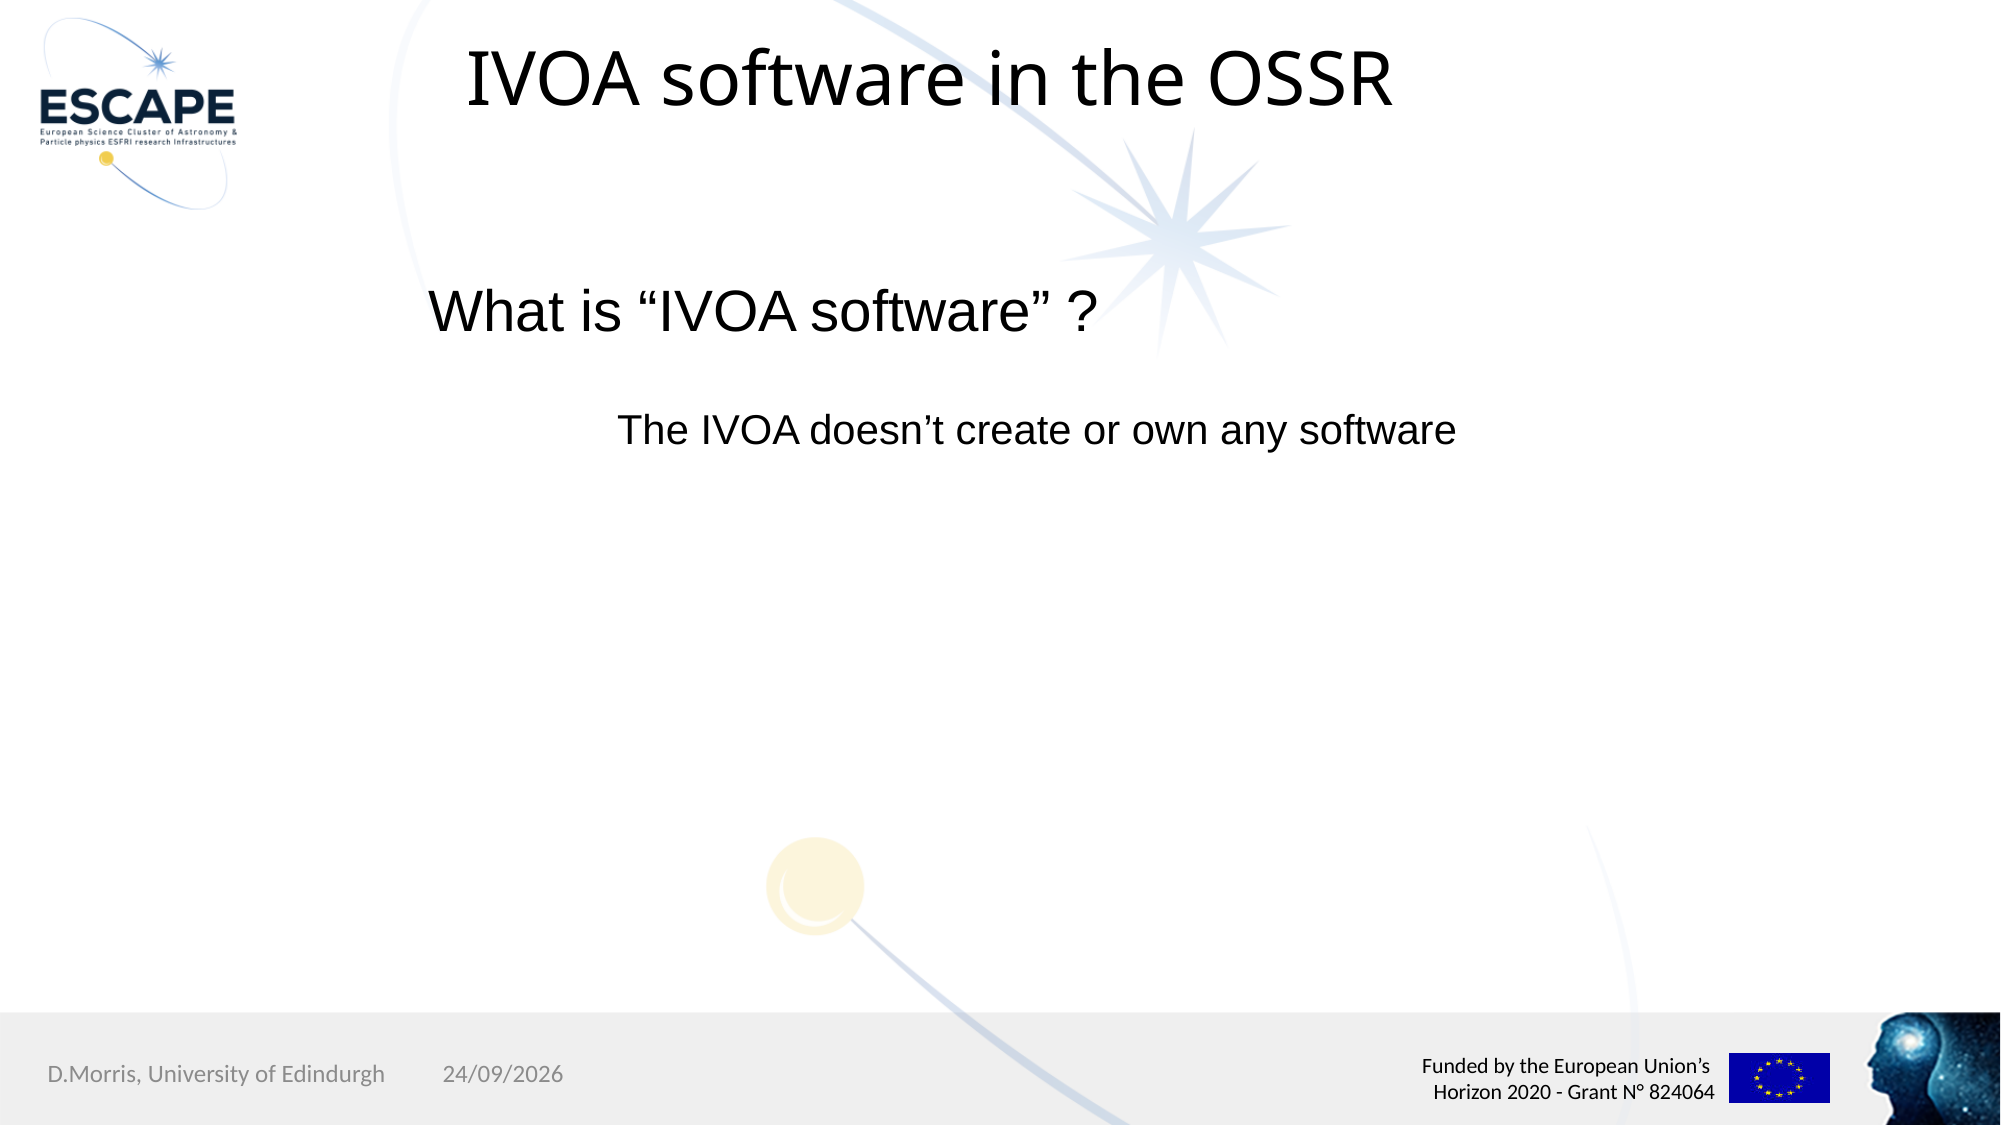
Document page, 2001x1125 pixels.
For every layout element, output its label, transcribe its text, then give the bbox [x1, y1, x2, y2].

picture [0, 0, 2001, 1125]
footer D.Morris, University of Edindurgh [32, 1042, 414, 1103]
text_box What is “IVOA software” ? [413, 271, 1115, 352]
title IVOA software in the OSSR [450, 11, 1489, 150]
slide_number 21/05/2021 [427, 1042, 684, 1103]
text_box The IVOA doesn’t create or own any software [602, 399, 1473, 461]
